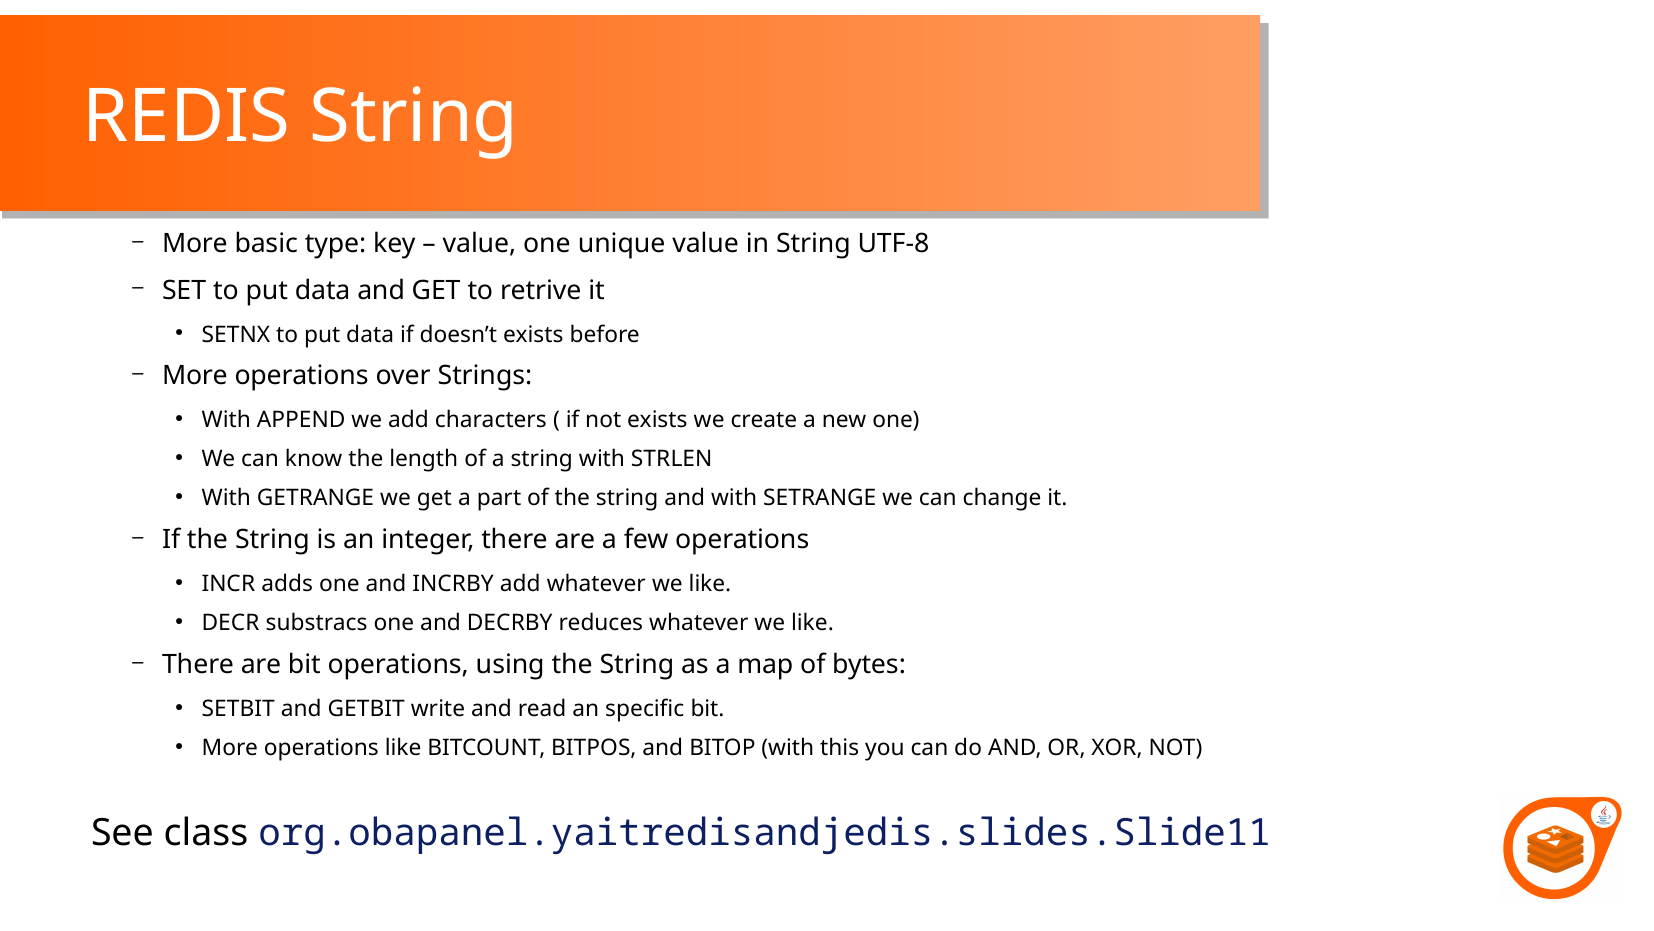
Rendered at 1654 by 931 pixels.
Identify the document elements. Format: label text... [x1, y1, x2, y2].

list More basic type: key – value, one unique value in String UTF-8 SET to put data and GET to retrive it SETNX to put data if doesn’t exists before More operations over Strings: With APPEND we add characters ( if not exists we create a new one) We can know the length of a string with STRLEN With GETRANGE we get a part of the string and with SETRANGE we can change it. If the String is an integer, there are a few operations INCR adds one and INCRBY add whatever we like. DECR substracs one and DECRBY reduces whatever we like. There are bit operations, using the String as a map of bytes: SETBIT and GETBIT write and read an specific bit. More operations like BITCOUNT, BITPOS, and BITOP (with this you can do AND, OR, XOR, NOT) [82, 224, 1571, 764]
picture [1500, 794, 1625, 903]
text_box See class org.obapanel.yaitredisandjedis.slides.Slide11 [76, 798, 1111, 856]
title REDIS String [82, 35, 1235, 189]
